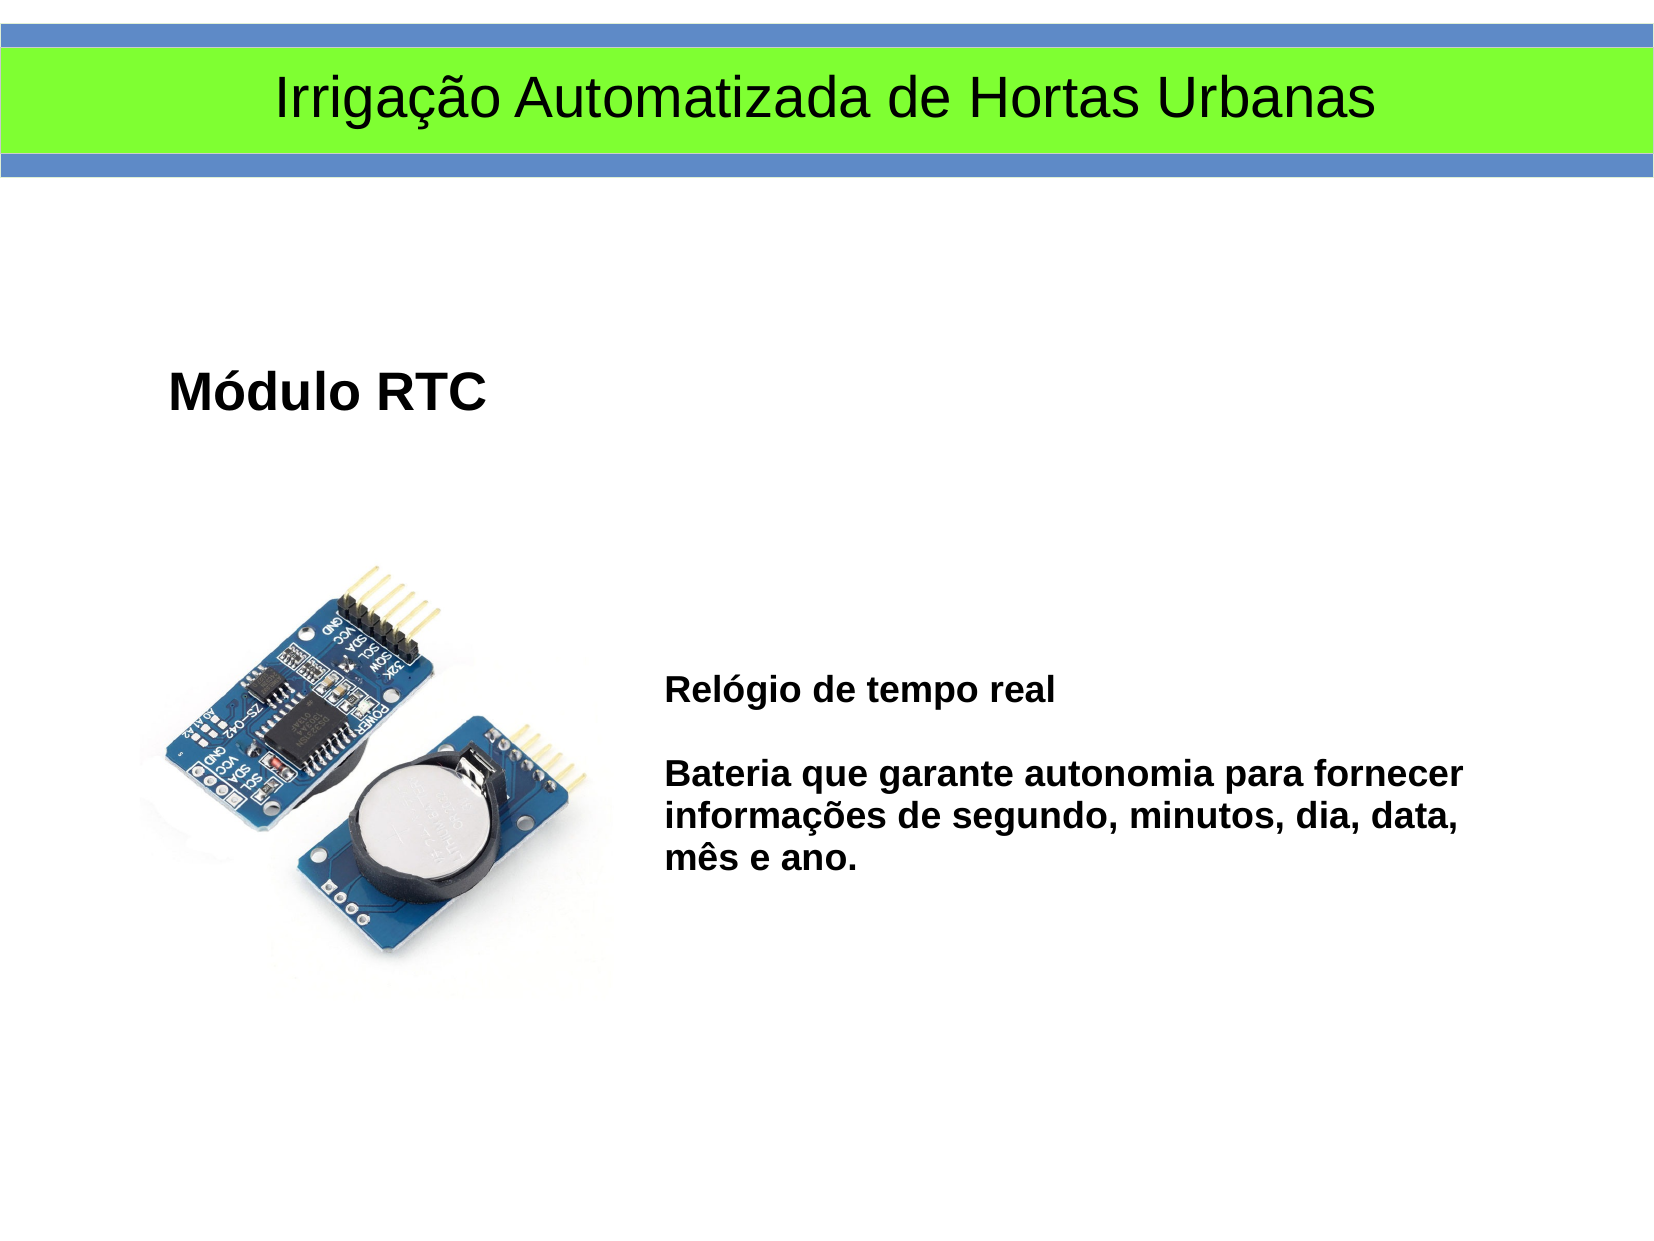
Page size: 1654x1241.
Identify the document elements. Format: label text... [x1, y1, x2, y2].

picture [110, 500, 626, 1016]
text_box Relógio de tempo real Bateria que garante autonomia para fornecer informações de segundo, minutos, dia, data, mês e ano. [649, 661, 1548, 884]
text_box Módulo RTC [153, 354, 649, 430]
text_box [0, 23, 1654, 178]
title Irrigação Automatizada de Hortas Urbanas [200, 41, 1512, 154]
